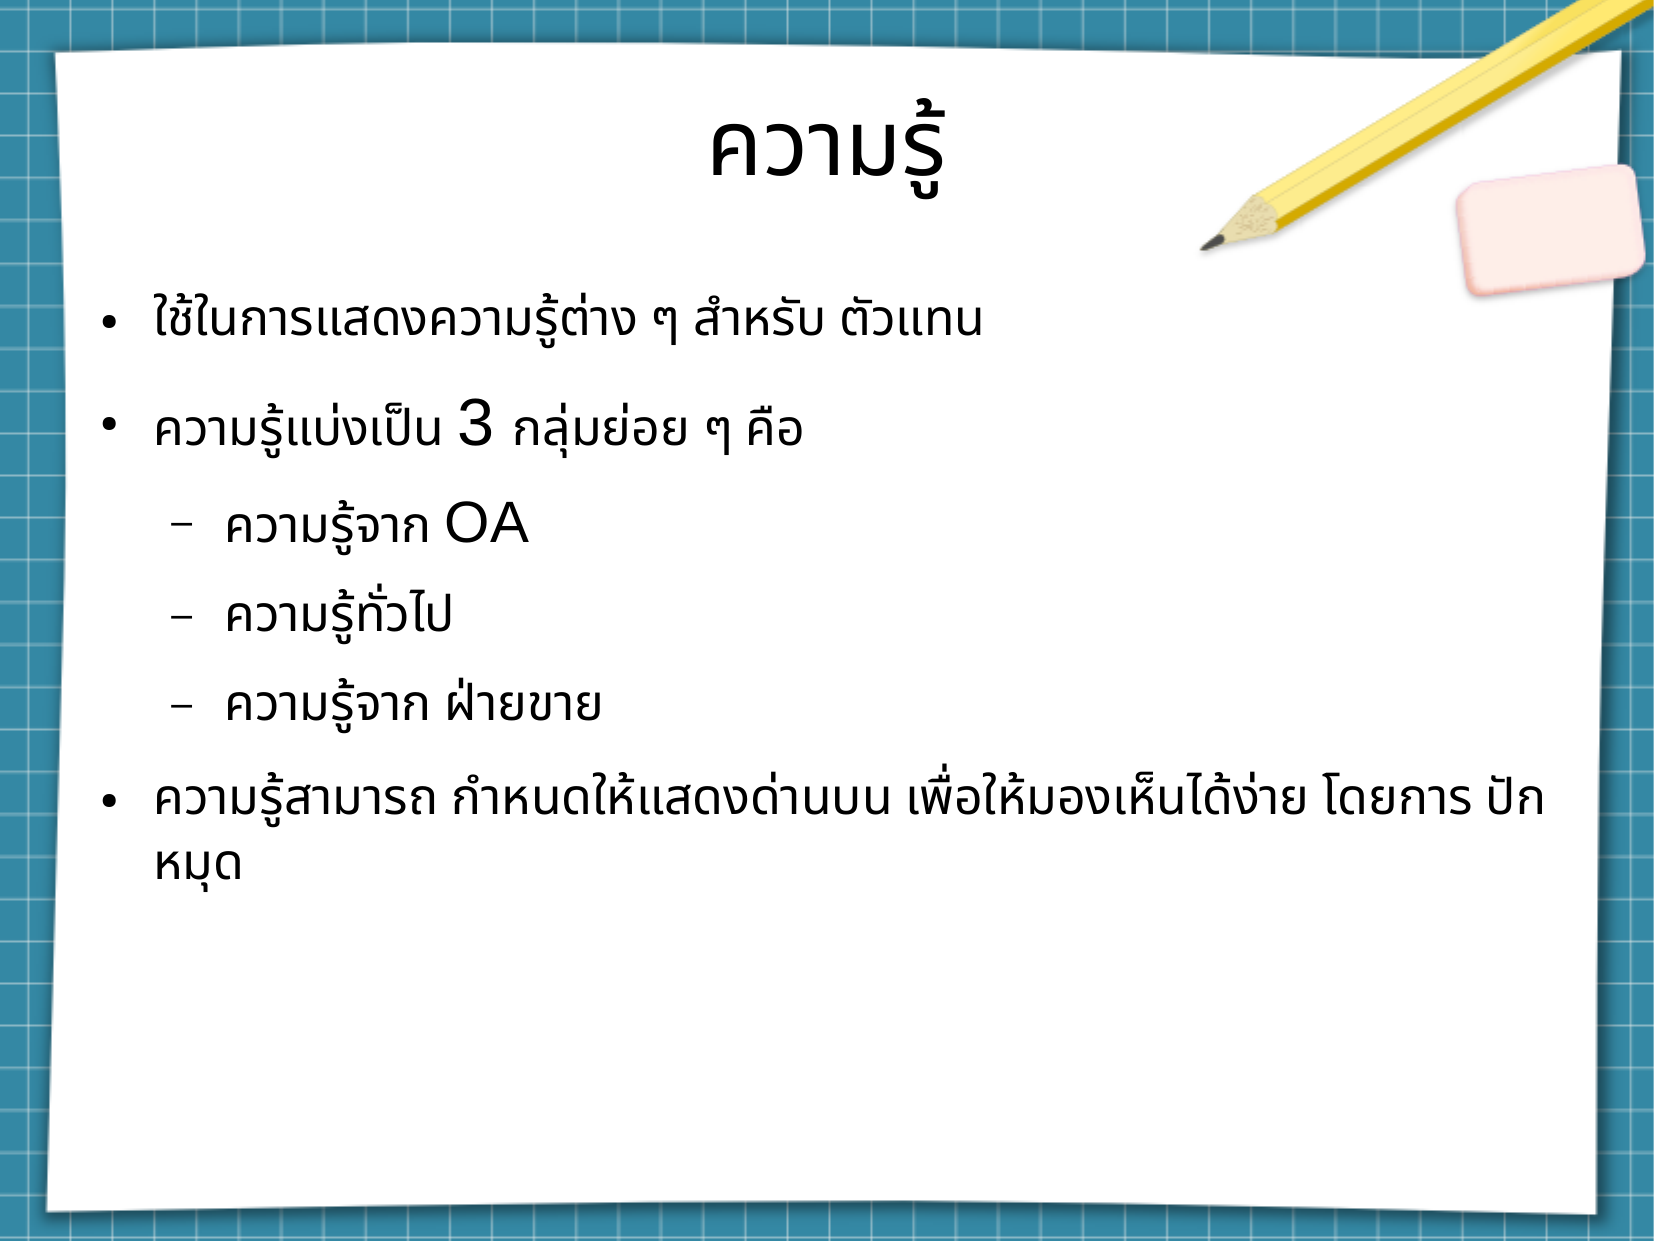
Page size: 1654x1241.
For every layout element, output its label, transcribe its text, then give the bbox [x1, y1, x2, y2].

picture [0, 0, 1654, 1241]
title ความรู้ [82, 49, 1571, 257]
list ใช้ในการแสดงความรู้ต่าง ๆ สำหรับ ตัวแทน ความรู้แบ่งเป็น 3 กลุ่มย่อย ๆ คือ ความรู้จาก OA ความรู้ทั่วไป ความรู้จาก ฝ่ายขาย ความรู้สามารถ กำหนดให้แสดงด่านบน เพื่อให้มองเห็นได้ง่าย โดยการ ปักหมุด [82, 290, 1571, 1010]
